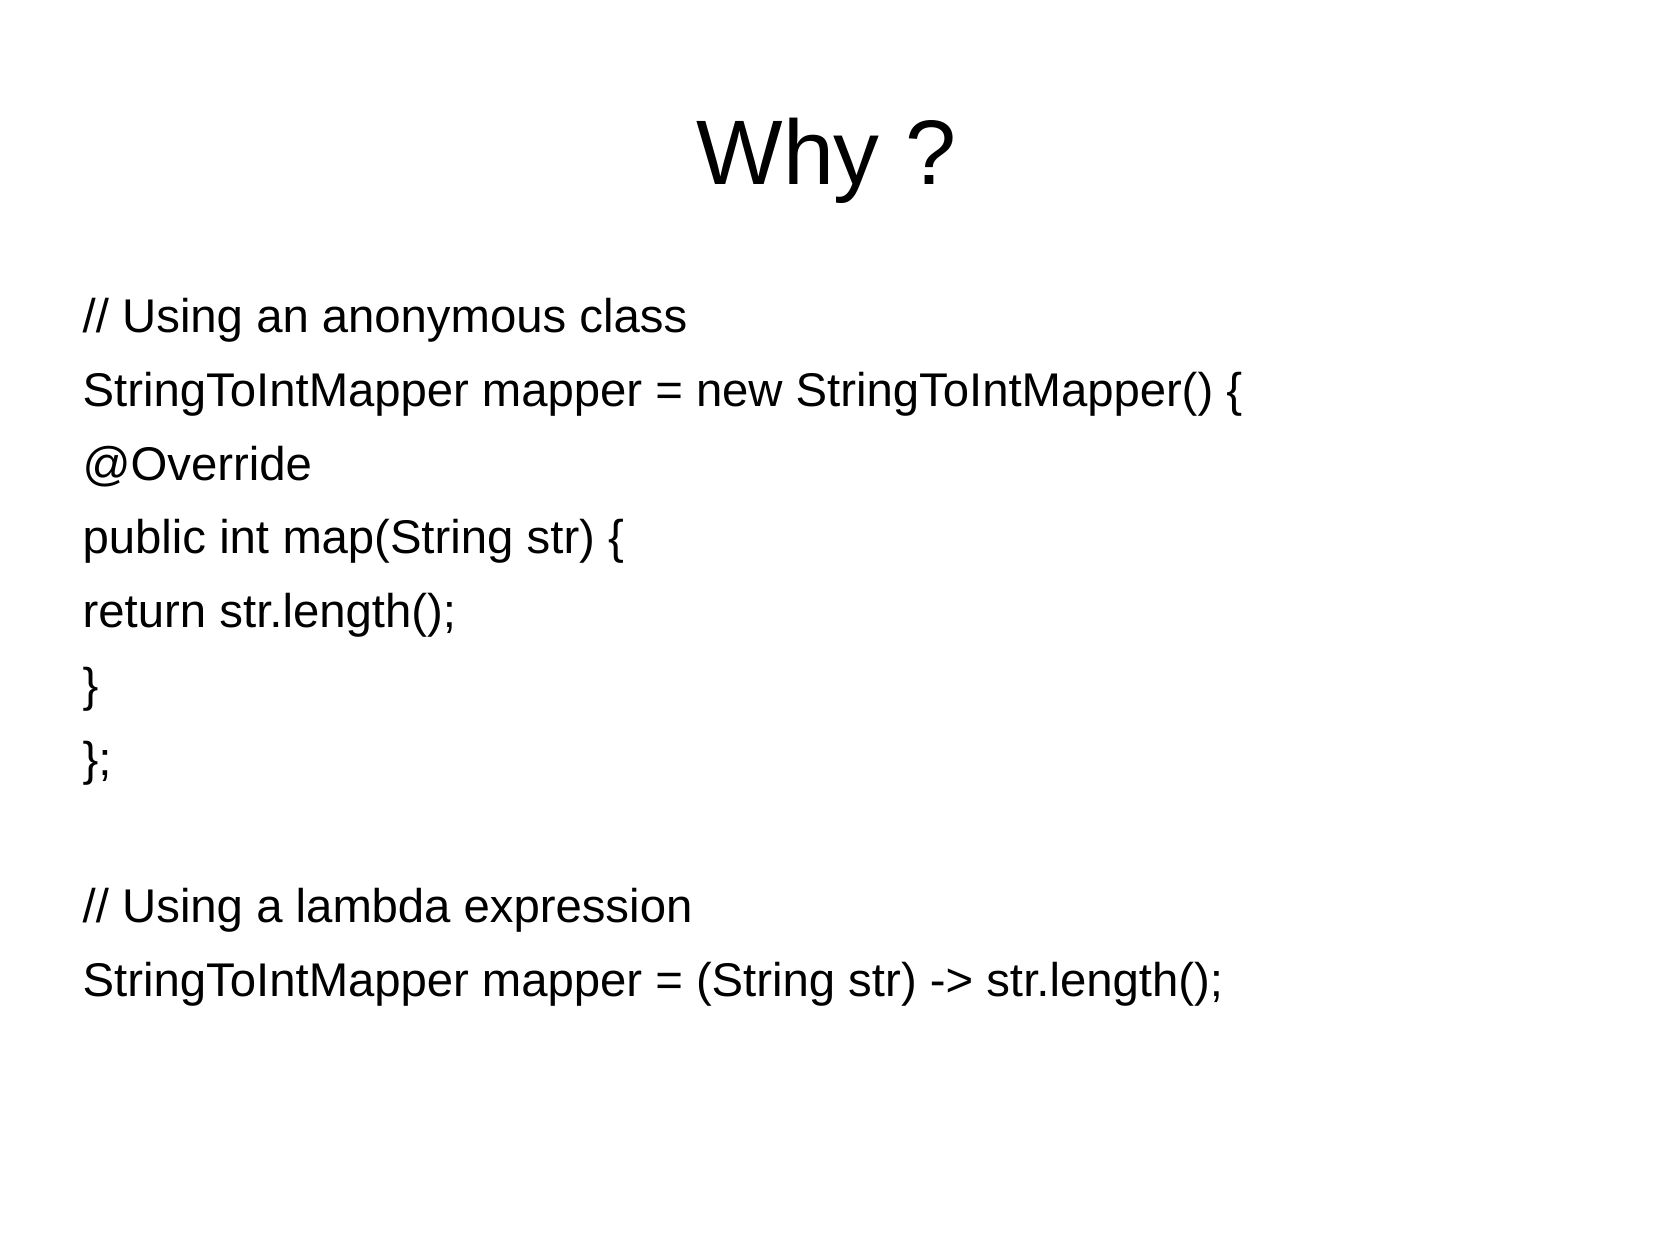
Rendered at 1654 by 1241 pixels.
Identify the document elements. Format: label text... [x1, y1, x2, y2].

title Why ? [82, 49, 1571, 257]
list // Using an anonymous class StringToIntMapper mapper = new StringToIntMapper() { @Override public int map(String str) { return str.length(); } }; // Using a lambda expression StringToIntMapper mapper = (String str) -> str.length(); [82, 290, 1571, 1010]
